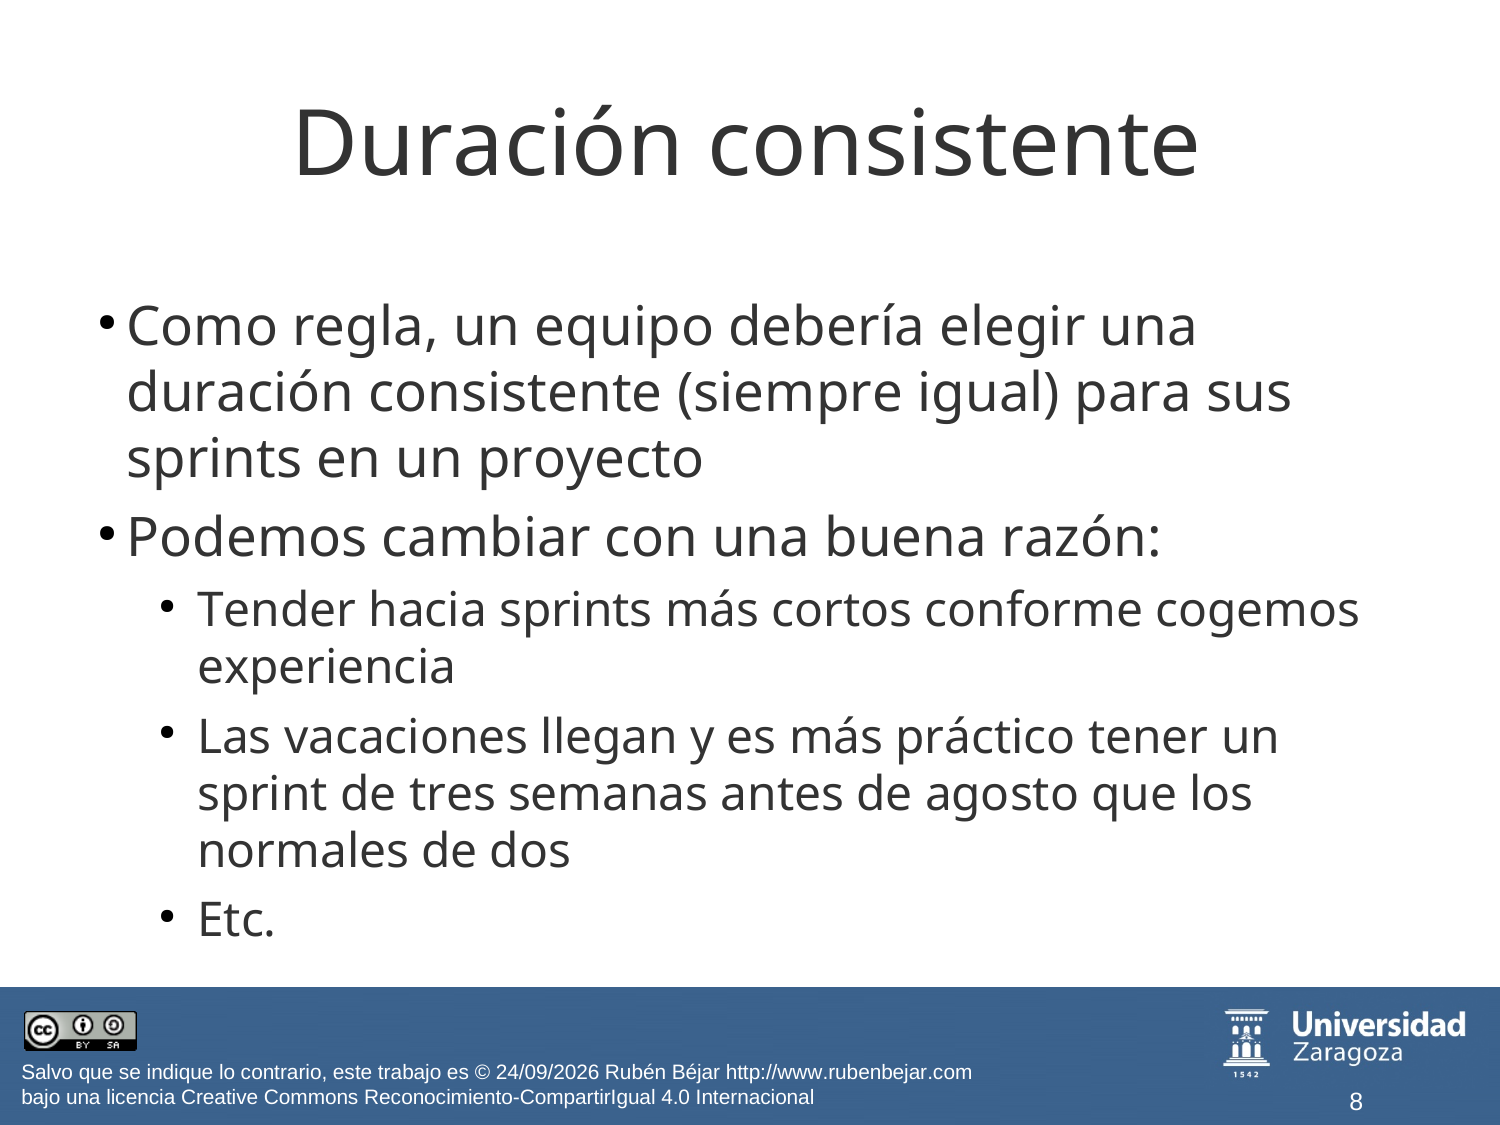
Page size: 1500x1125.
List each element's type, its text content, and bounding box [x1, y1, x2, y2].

picture [0, 987, 1500, 1125]
list Como regla, un equipo debería elegir una duración consistente (siempre igual) para sus sprints en un proyecto Podemos cambiar con una buena razón: Tender hacia sprints más cortos conforme cogemos experiencia Las vacaciones llegan y es más práctico tener un sprint de tres semanas antes de agosto que los normales de dos Etc. [82, 283, 1418, 957]
title Duración consistente [74, 21, 1420, 257]
